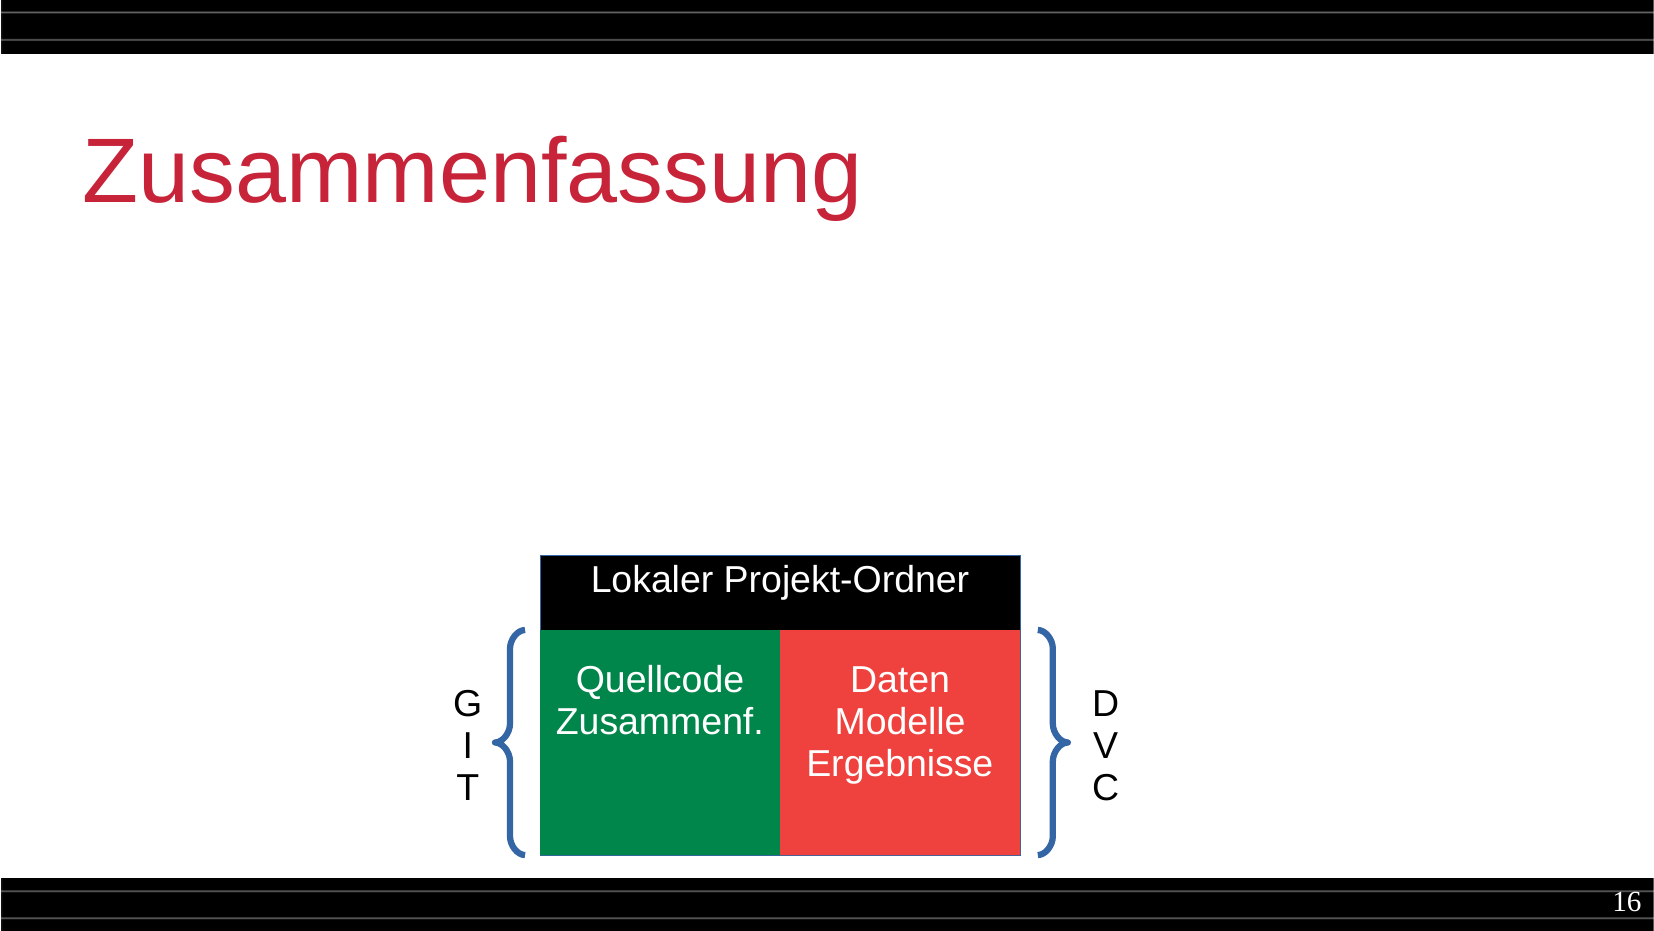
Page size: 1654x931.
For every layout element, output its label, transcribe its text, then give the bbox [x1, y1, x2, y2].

text_box Quellcode Zusammenf. [540, 630, 780, 856]
text_box Lokaler Projekt-Ordner [540, 555, 1021, 630]
text_box Daten Modelle Ergebnisse [780, 630, 1021, 856]
text_box GIT [437, 675, 498, 816]
picture [1, 0, 1654, 54]
title Zusammenfassung [82, 92, 1571, 249]
text_box DVC [1075, 675, 1136, 816]
picture [1, 878, 1654, 931]
